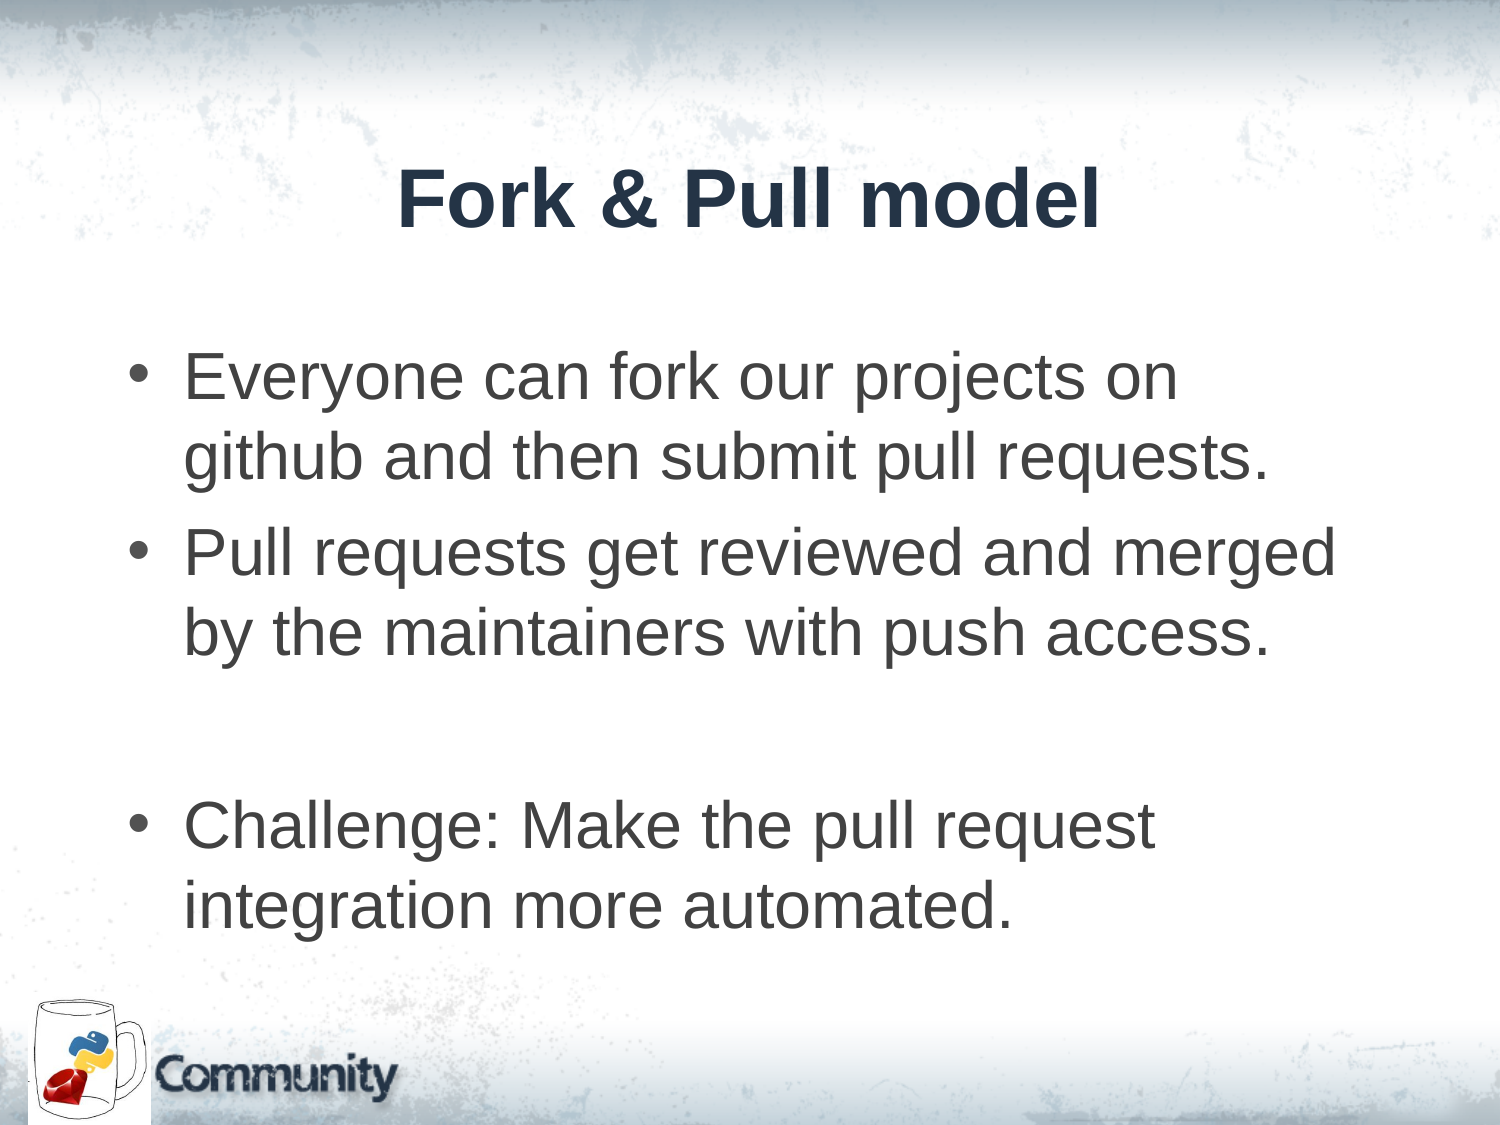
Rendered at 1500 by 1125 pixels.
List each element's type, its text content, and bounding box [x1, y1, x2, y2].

list Everyone can fork our projects on github and then submit pull requests. Pull requests get reviewed and merged by the maintainers with push access. Challenge: Make the pull request integration more automated. [112, 324, 1388, 993]
picture [0, 0, 1500, 1125]
title Fork & Pull model [112, 76, 1388, 312]
